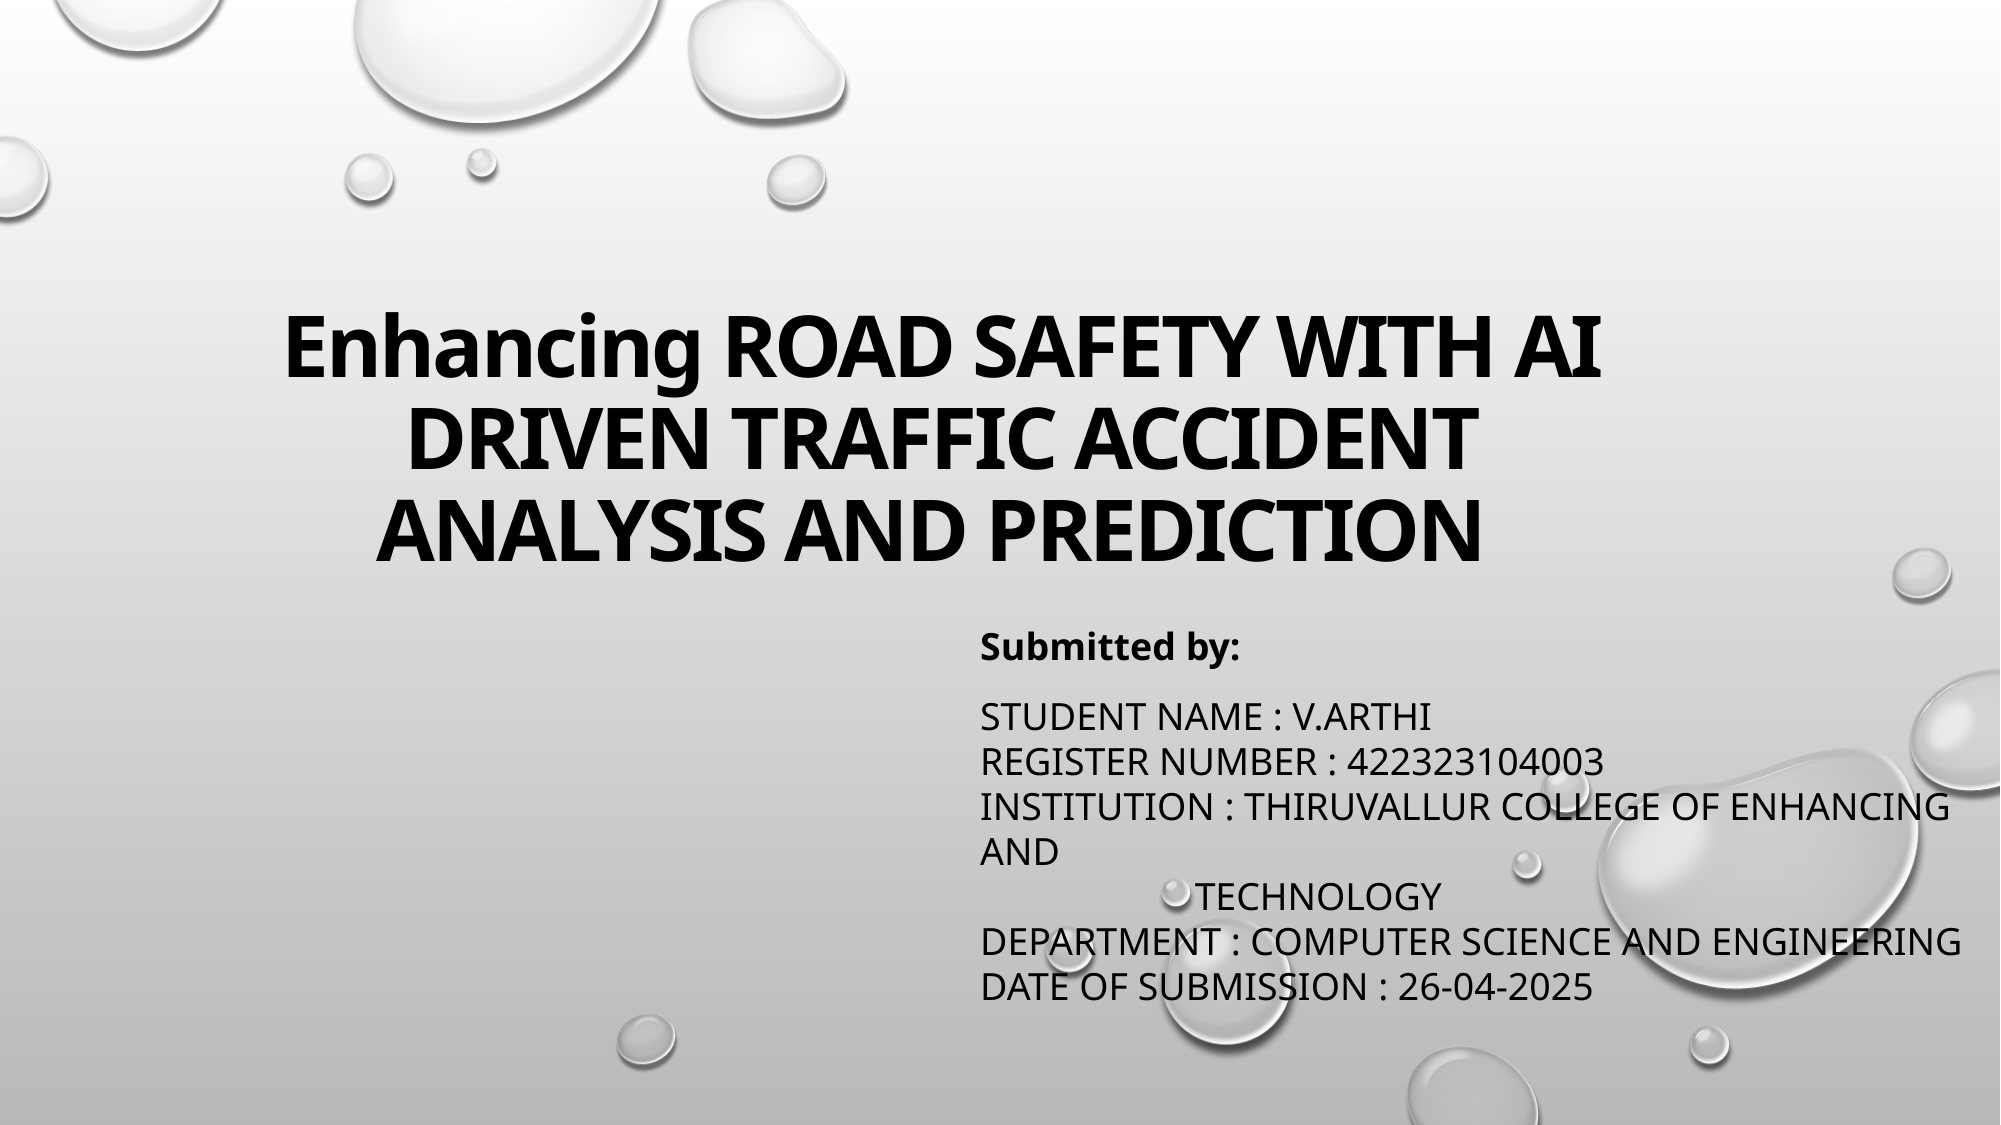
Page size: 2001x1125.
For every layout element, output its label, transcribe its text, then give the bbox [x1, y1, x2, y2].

title Enhancing ROAD SAFETY WITH AI DRIVEN TRAFFIC ACCIDENT ANALYSIS AND PREDICTION [263, 291, 1619, 588]
text_box STUDENT NAME : V.ARTHI REGISTER NUMBER : 422323104003 INSTITUTION : THIRUVALLUR COLLEGE OF ENHANCING AND TECHNOLOGY DEPARTMENT : COMPUTER SCIENCE AND ENGINEERING DATE OF SUBMISSION : 26-04-2025 [965, 685, 2000, 974]
text_box Submitted by: [965, 615, 1965, 677]
